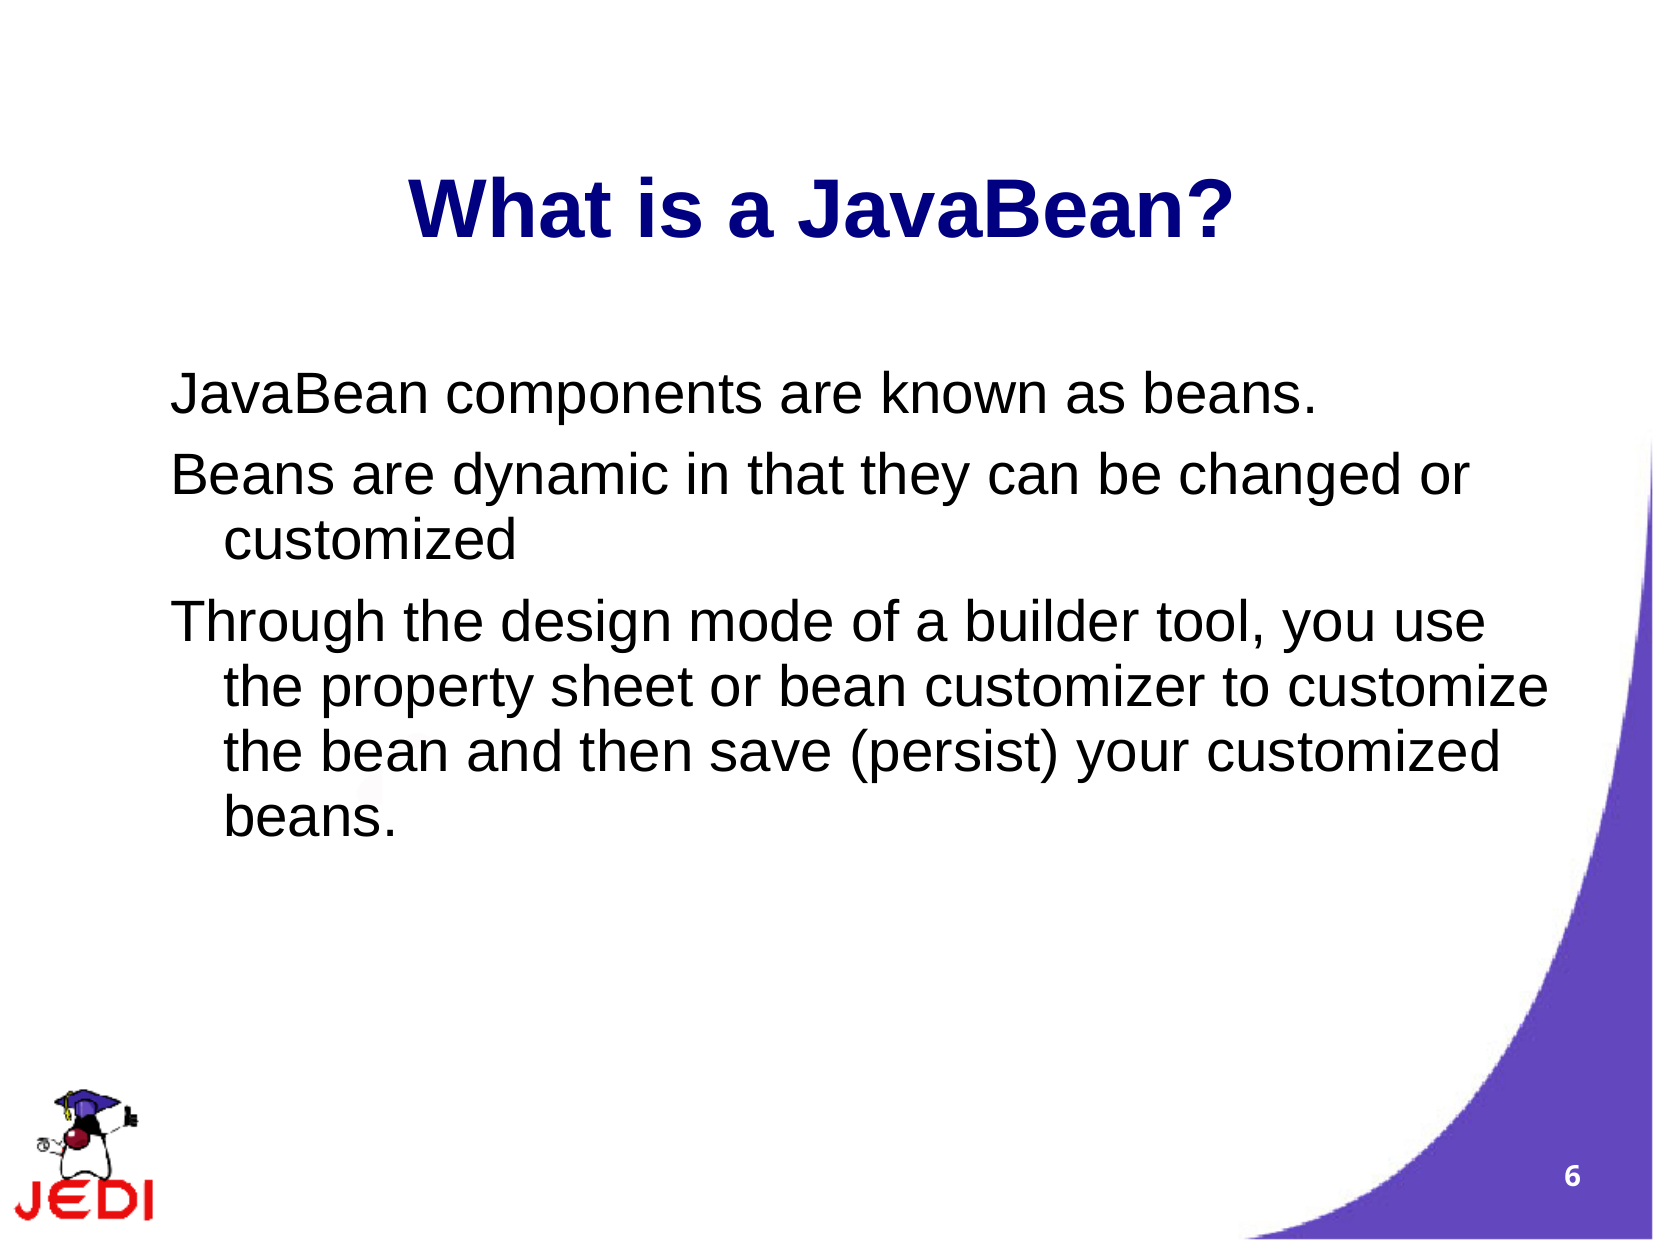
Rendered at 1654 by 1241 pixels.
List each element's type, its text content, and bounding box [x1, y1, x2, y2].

picture [0, 0, 1654, 1241]
title What is a JavaBean? [116, 105, 1529, 313]
list JavaBean components are known as beans. Beans are dynamic in that they can be changed or customized Through the design mode of a builder tool, you use the property sheet or bean customizer to customize the bean and then save (persist) your customized beans. [152, 360, 1565, 1142]
